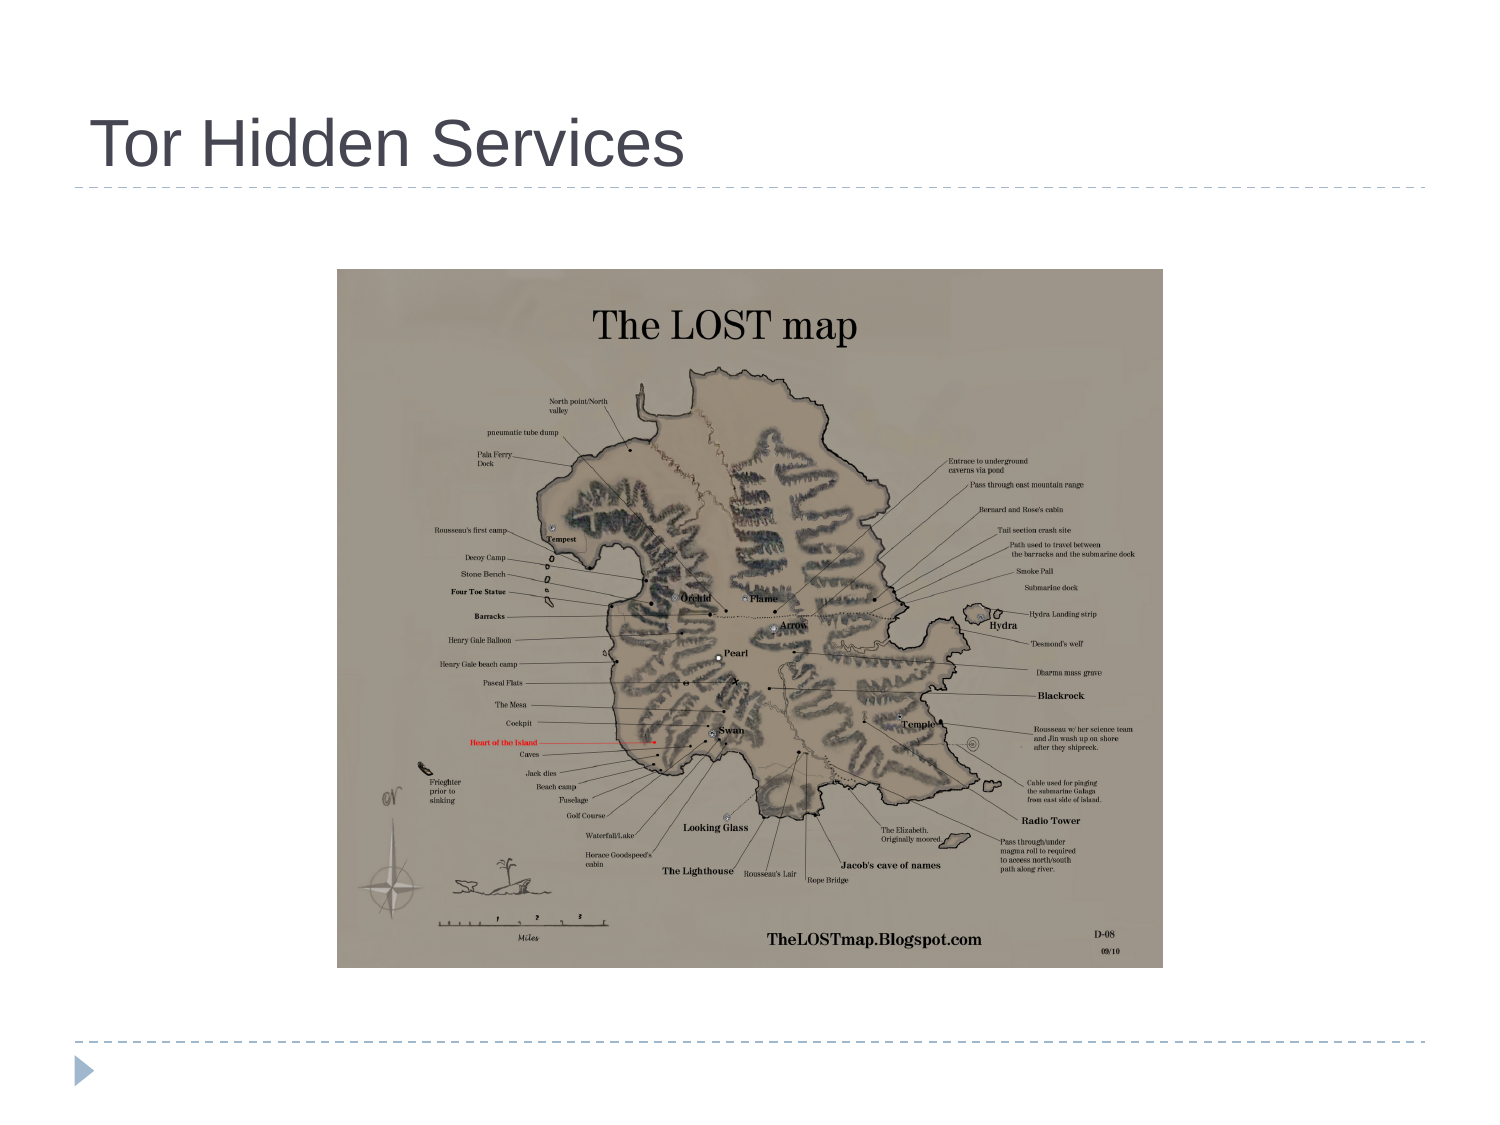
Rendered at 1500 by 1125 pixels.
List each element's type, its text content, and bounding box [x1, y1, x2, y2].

title Tor Hidden Services [75, 24, 1425, 188]
picture [337, 269, 1163, 968]
